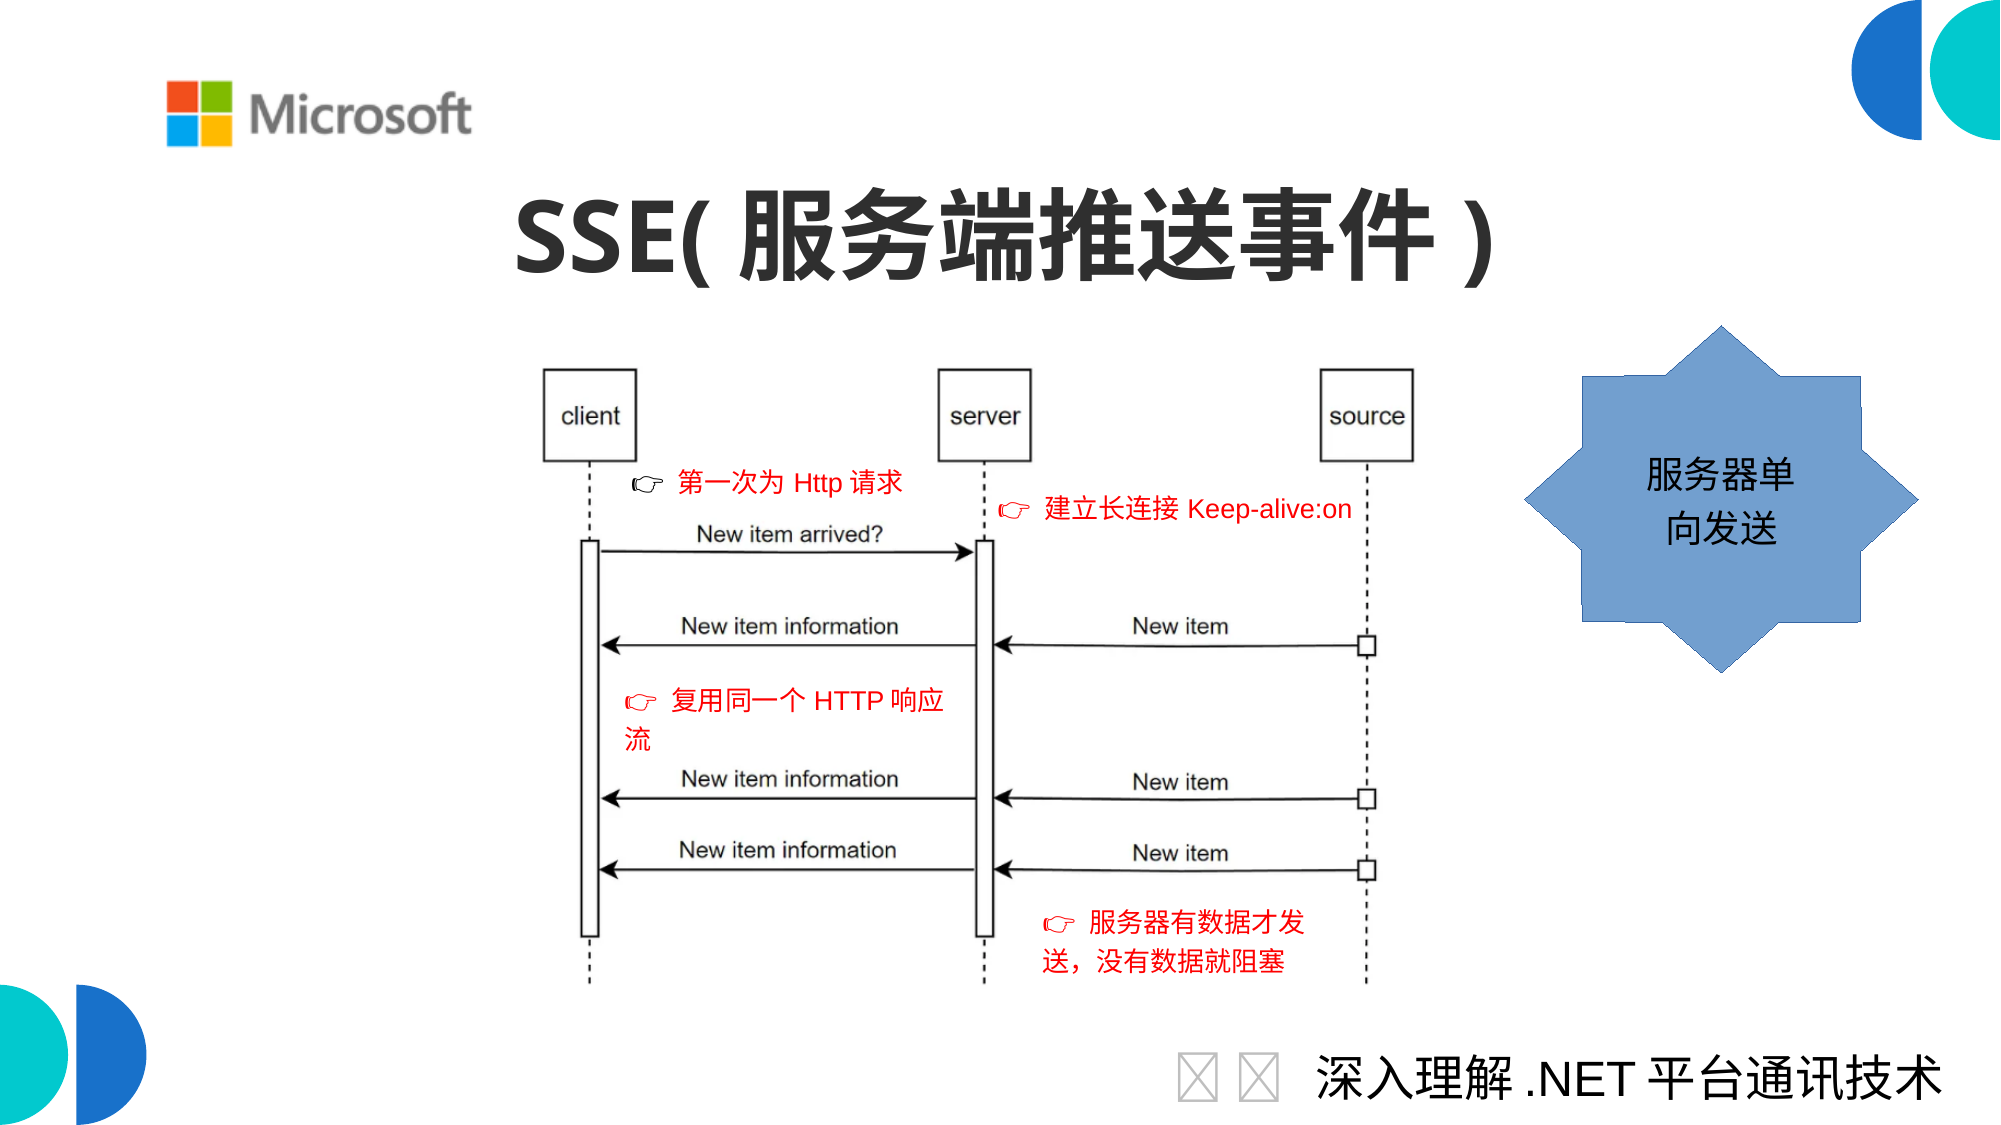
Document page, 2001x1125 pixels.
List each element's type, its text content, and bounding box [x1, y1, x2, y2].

text_box 👉 第一次为Http请求 [616, 454, 973, 511]
text_box 👉 服务器有数据才发送，没有数据就阻塞 [1027, 893, 1334, 1016]
title SSE(服务端推送事件) [143, 139, 1867, 325]
picture [85, 41, 552, 189]
subtitle 🚀 🚀 深入理解.NET平台通讯技术 [1173, 1046, 1952, 1107]
text_box 👉 建立长连接Keep-alive:on [982, 480, 1392, 542]
picture [383, 318, 1621, 1015]
text_box 服务器单向发送 [1524, 325, 1919, 673]
text_box 👉 复用同一个HTTP响应流 [609, 671, 977, 758]
